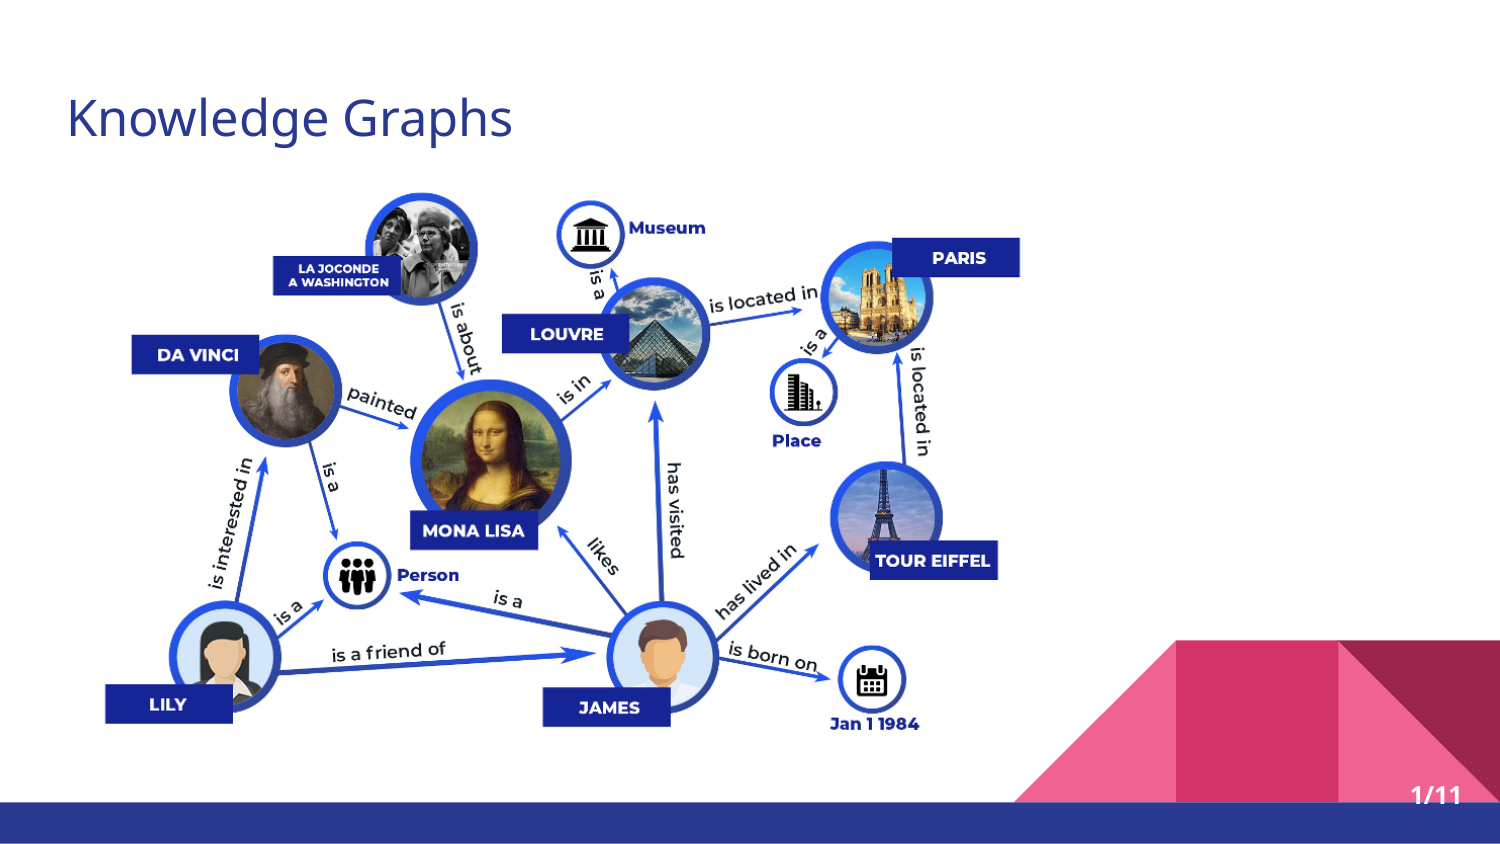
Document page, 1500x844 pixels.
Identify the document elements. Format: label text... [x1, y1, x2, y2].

picture [51, 176, 1061, 745]
title Knowledge Graphs [51, 67, 1449, 167]
slide_number 1/11 [1387, 762, 1478, 828]
